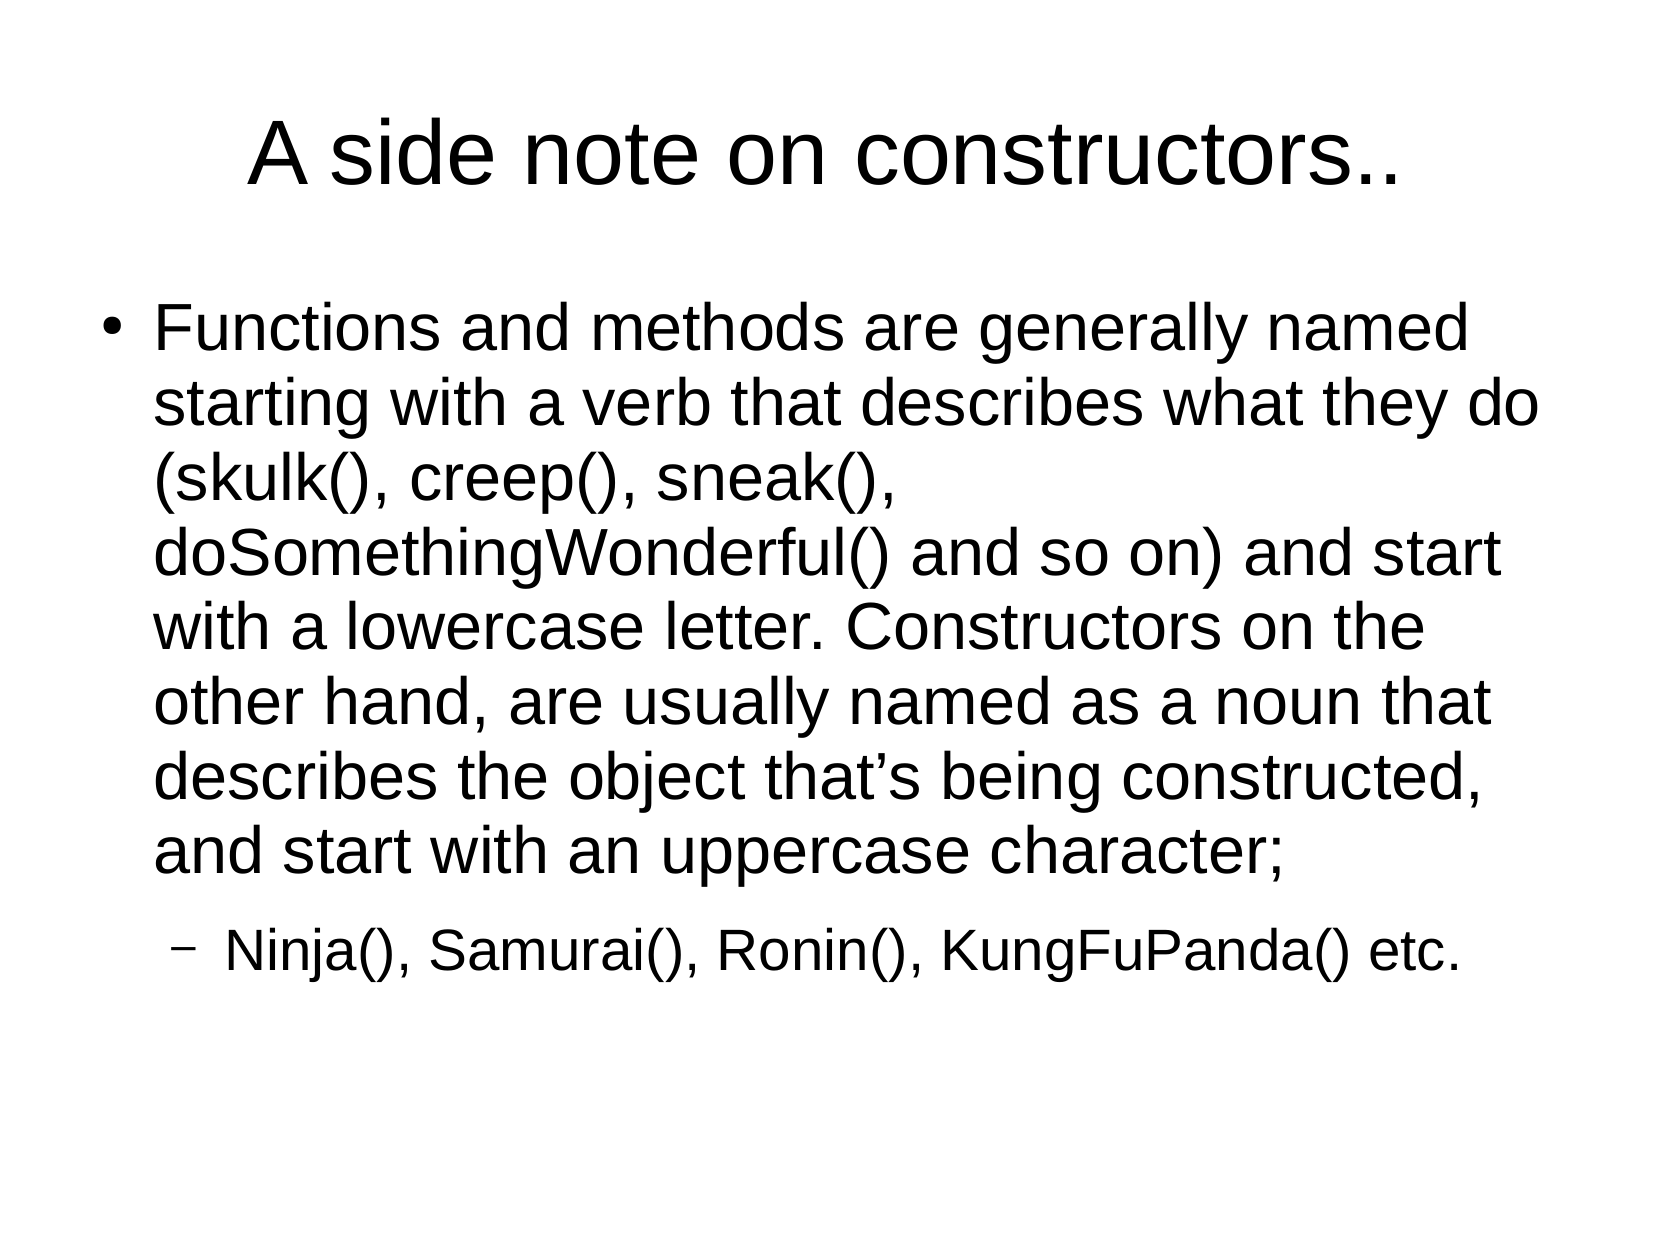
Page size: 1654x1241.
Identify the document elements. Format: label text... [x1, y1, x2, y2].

list Functions and methods are generally named starting with a verb that describes what they do (skulk(), creep(), sneak(), doSomethingWonderful() and so on) and start with a lowercase letter. Constructors on the other hand, are usually named as a noun that describes the object that’s being constructed, and start with an uppercase character; Ninja(), Samurai(), Ronin(), KungFuPanda() etc. [82, 290, 1571, 1010]
title A side note on constructors.. [82, 49, 1571, 257]
